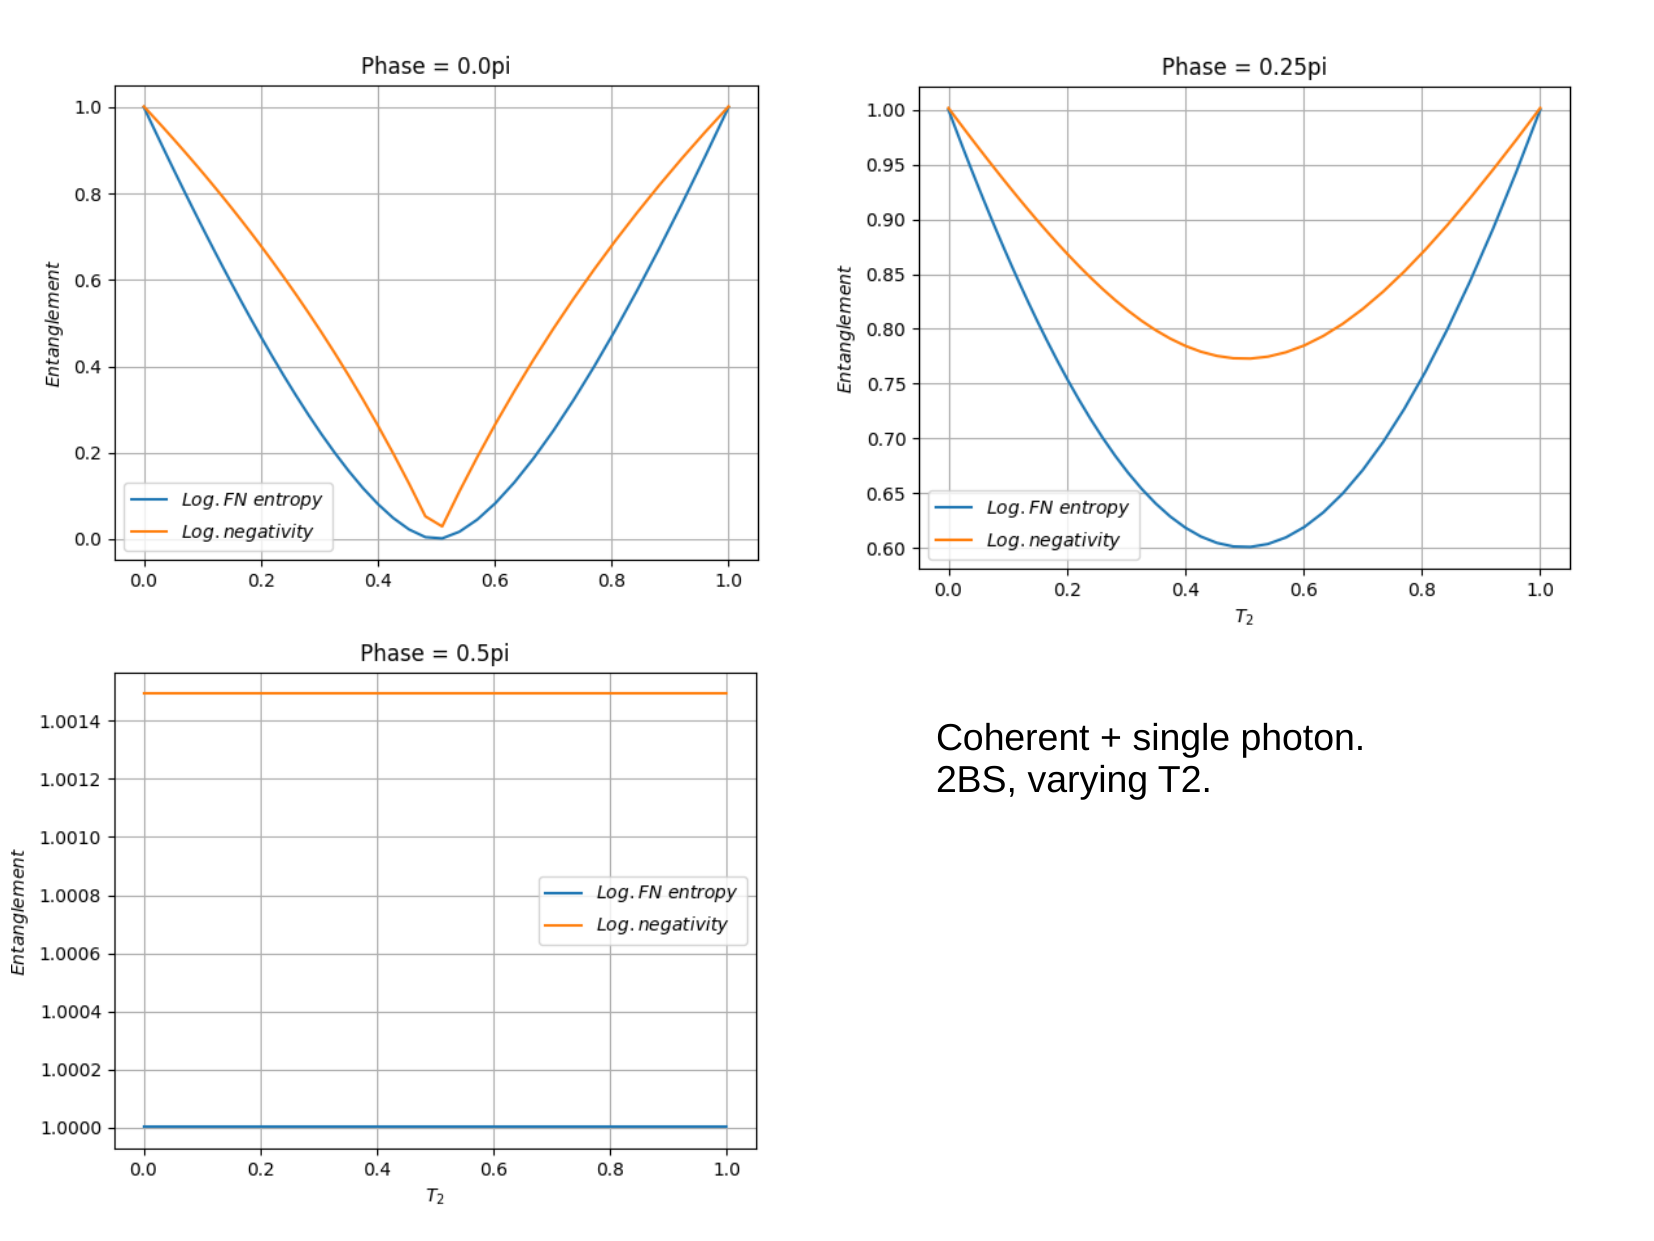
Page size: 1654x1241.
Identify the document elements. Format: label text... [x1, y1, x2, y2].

picture [11, 11, 1654, 1217]
text_box Coherent + single photon. 2BS, varying T2. [921, 708, 1394, 839]
